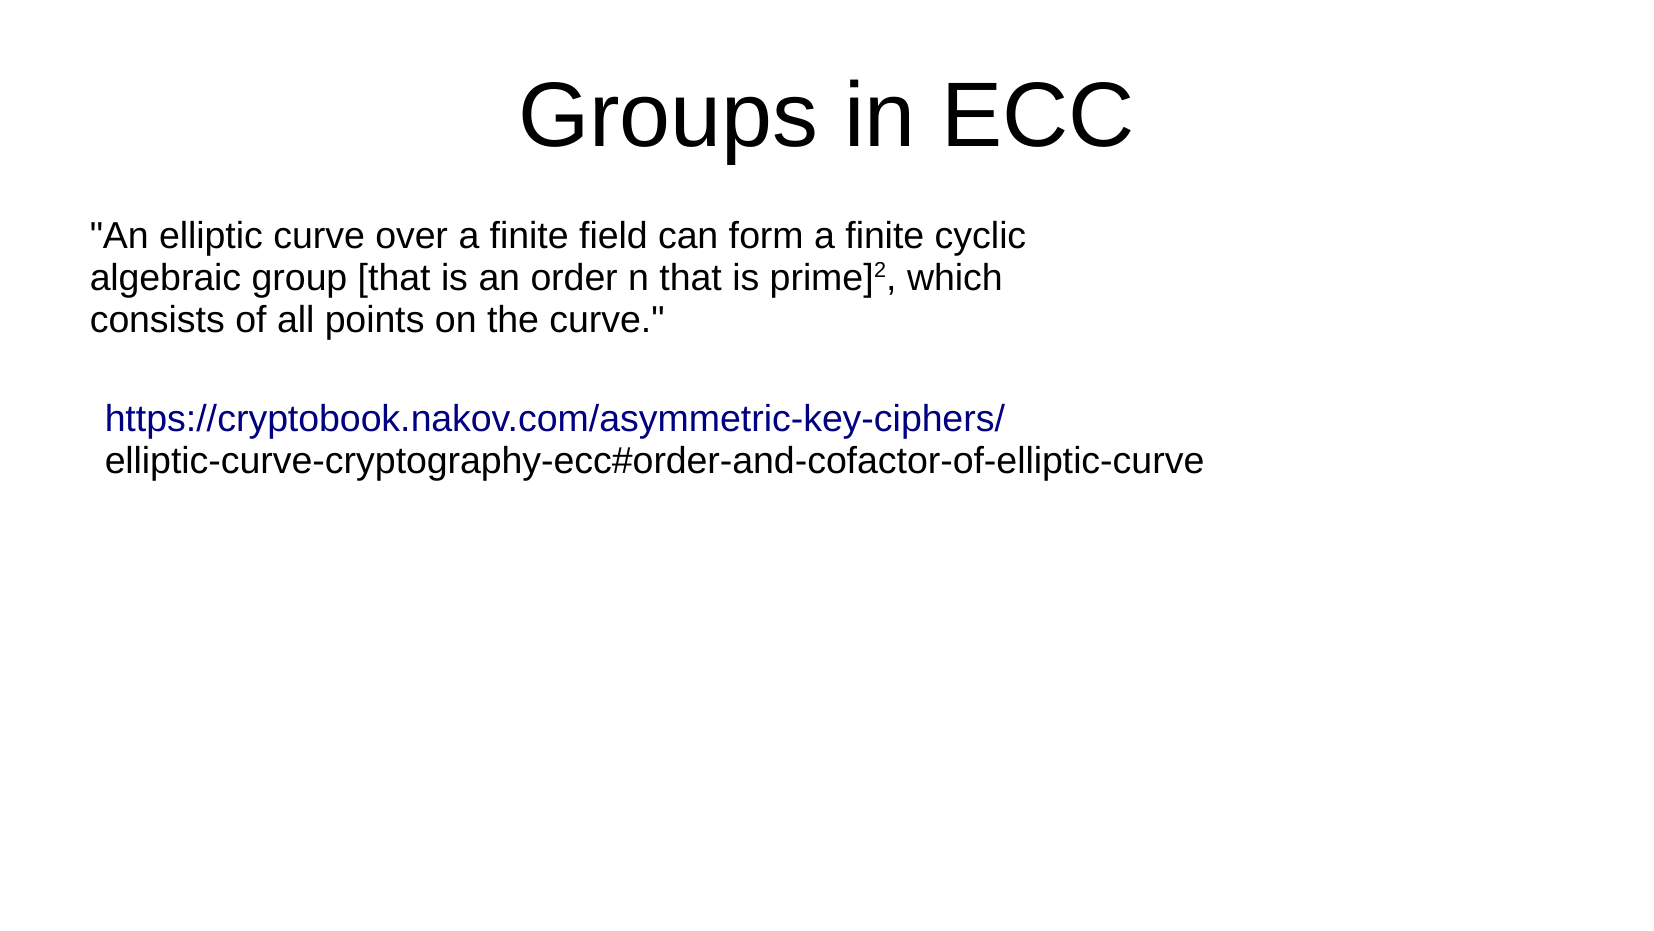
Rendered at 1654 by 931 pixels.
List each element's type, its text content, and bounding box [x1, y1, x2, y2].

text_box "Аn elliptic curve over a finite field can form a finite cyclic algebraic group [that is an order n that is prime]2, which consists of all points on the curve." [75, 165, 1096, 348]
text_box https://cryptobook.nakov.com/asymmetric-key-ciphers/ elliptic-curve-cryptography-ecc#order-and-cofactor-of-elliptic-curve [90, 390, 1220, 489]
title Groups in ECC [82, 37, 1571, 193]
